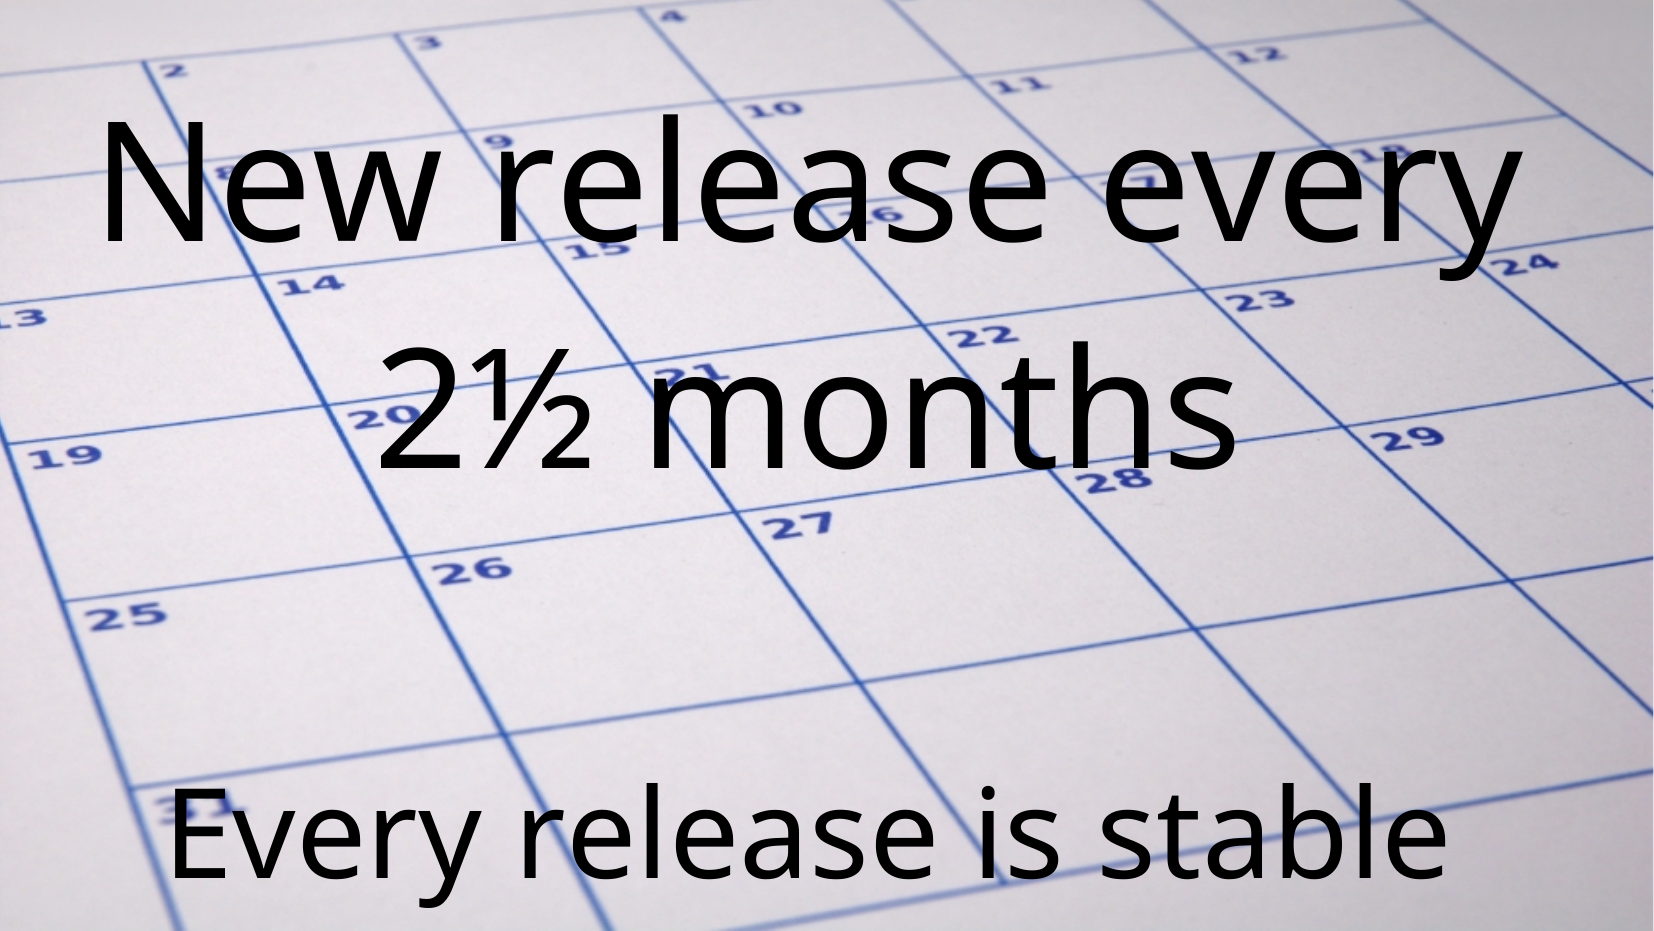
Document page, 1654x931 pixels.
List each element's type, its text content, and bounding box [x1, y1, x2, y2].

picture [0, 0, 1654, 931]
text_box New release every 2½ months Every release is stable [77, 56, 1576, 823]
